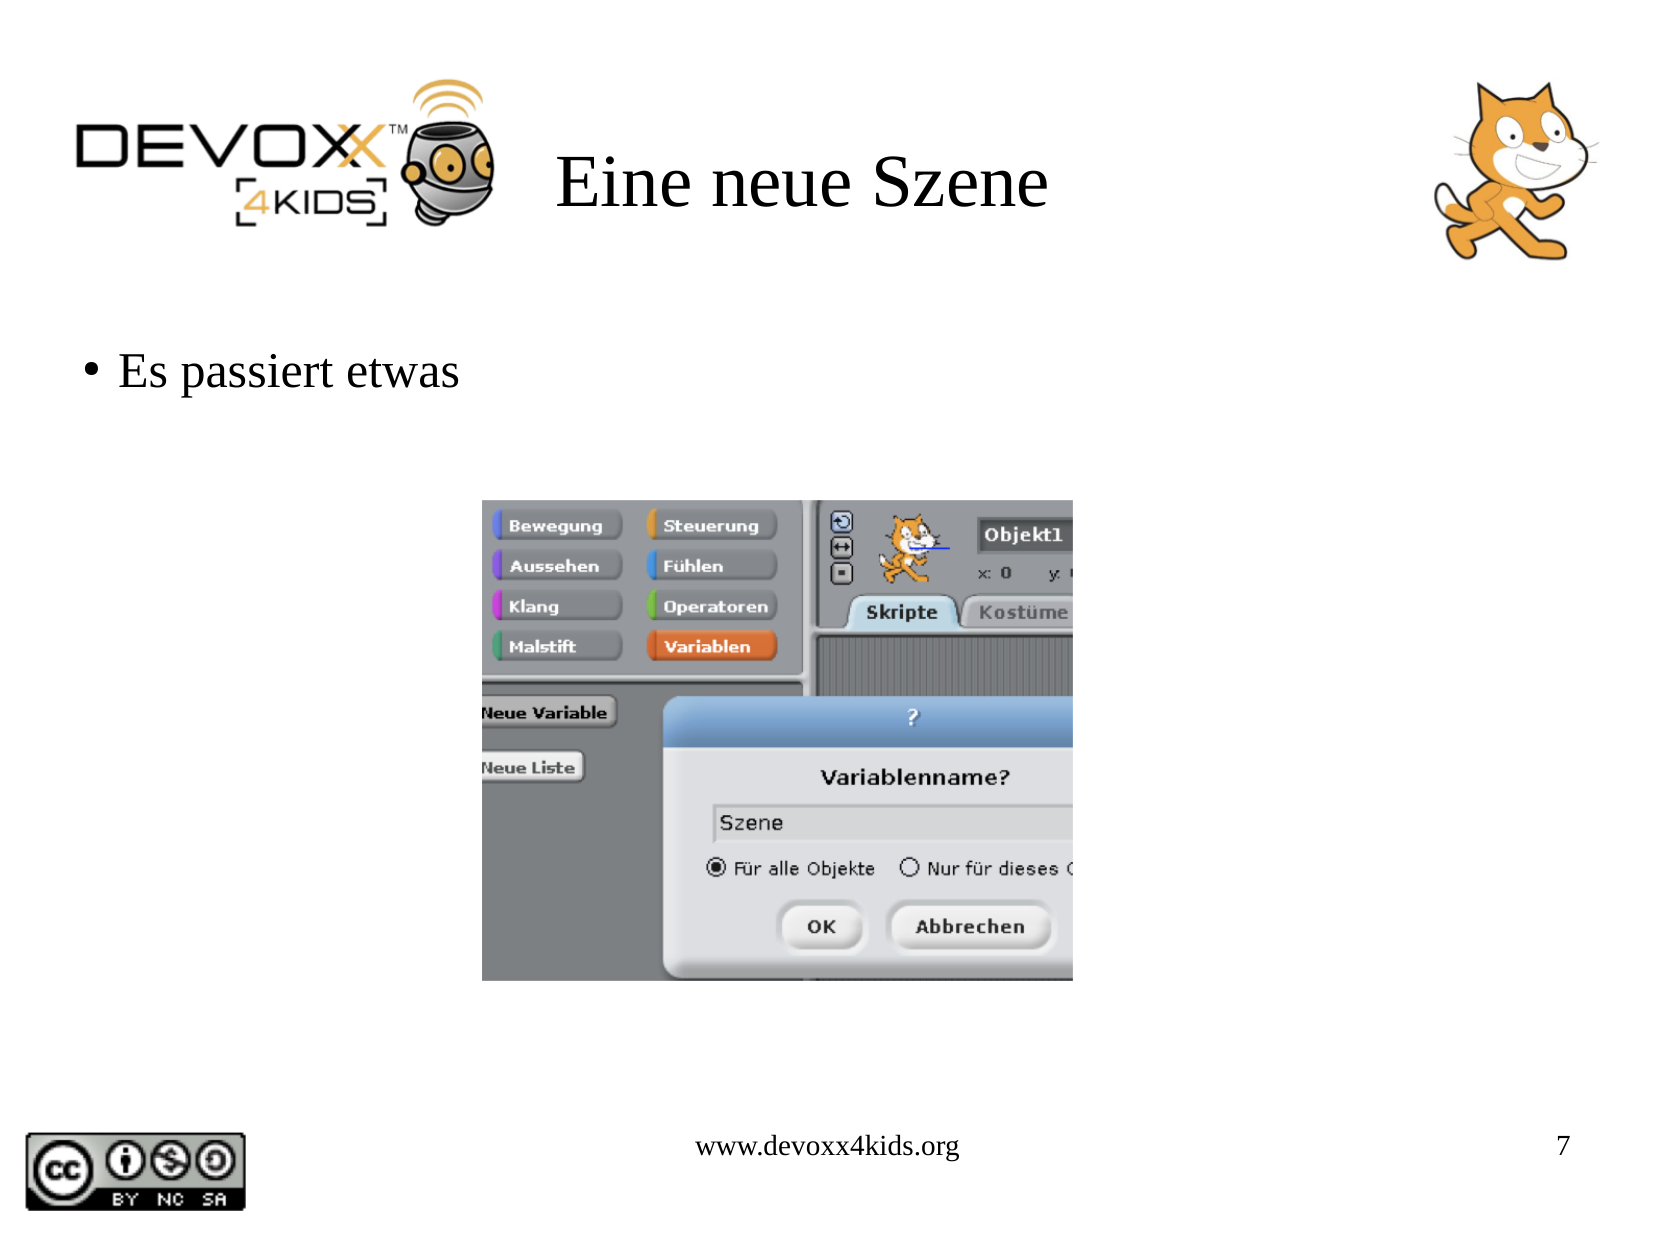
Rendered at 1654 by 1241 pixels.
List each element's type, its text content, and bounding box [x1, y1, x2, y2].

picture [481, 496, 1075, 984]
picture [1431, 54, 1607, 272]
subtitle Es passiert etwas [82, 290, 1571, 1109]
picture [14, 1121, 249, 1212]
title Eine neue Szene [555, 78, 1347, 284]
picture [35, 58, 511, 255]
